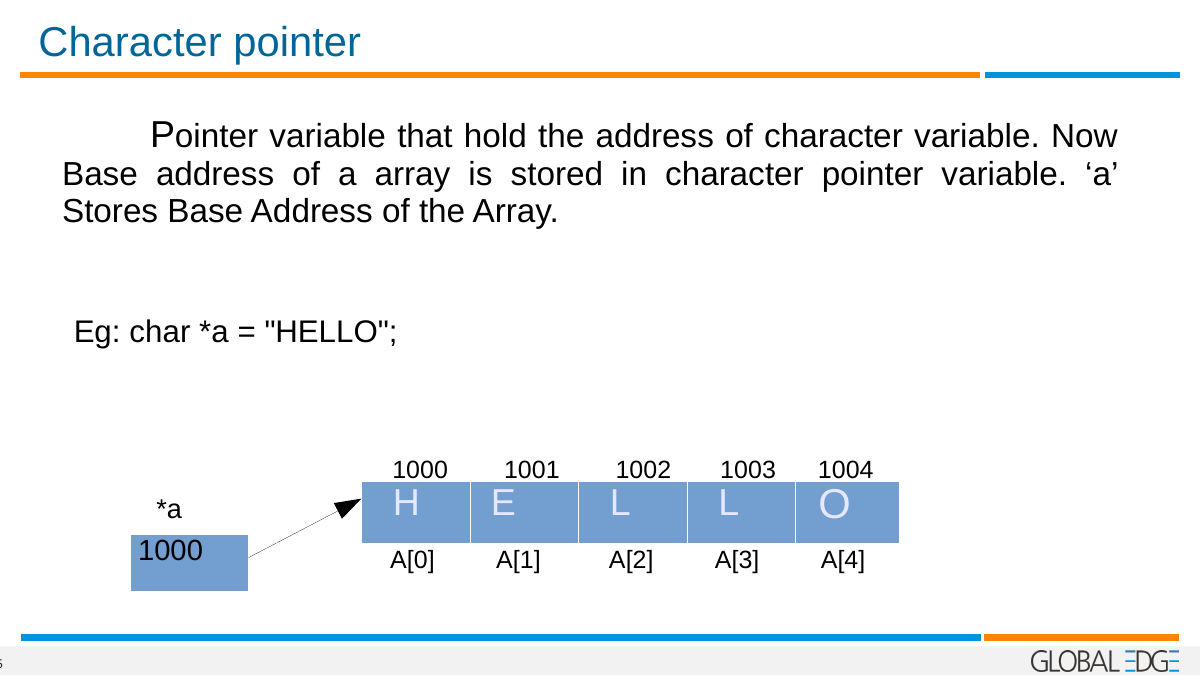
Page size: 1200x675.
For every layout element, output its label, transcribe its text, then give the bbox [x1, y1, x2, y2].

table_header H [362, 492, 470, 538]
picture [1031, 650, 1179, 672]
table_header L [688, 492, 795, 538]
table_header O [796, 492, 899, 538]
text_box Eg: char *a = "HELLO"; [59, 307, 591, 358]
text_box *a [141, 486, 213, 532]
table_header E [471, 492, 578, 538]
text_box Pointer variable that hold the address of character variable. Now Base address of a array is stored in character pointer variable. ‘a’ Stores Base Address of the Array. [47, 106, 1134, 260]
text_box Character pointer [23, 11, 650, 74]
text_box 1000 1001 1002 1003 1004 [342, 448, 957, 492]
table_header H [399, 492, 413, 500]
table_header 1000 [131, 535, 248, 591]
table_header L [579, 492, 687, 538]
text_box A[0] A[1] A[2] A[3] A[4] [361, 538, 922, 582]
table_header O [824, 492, 844, 515]
